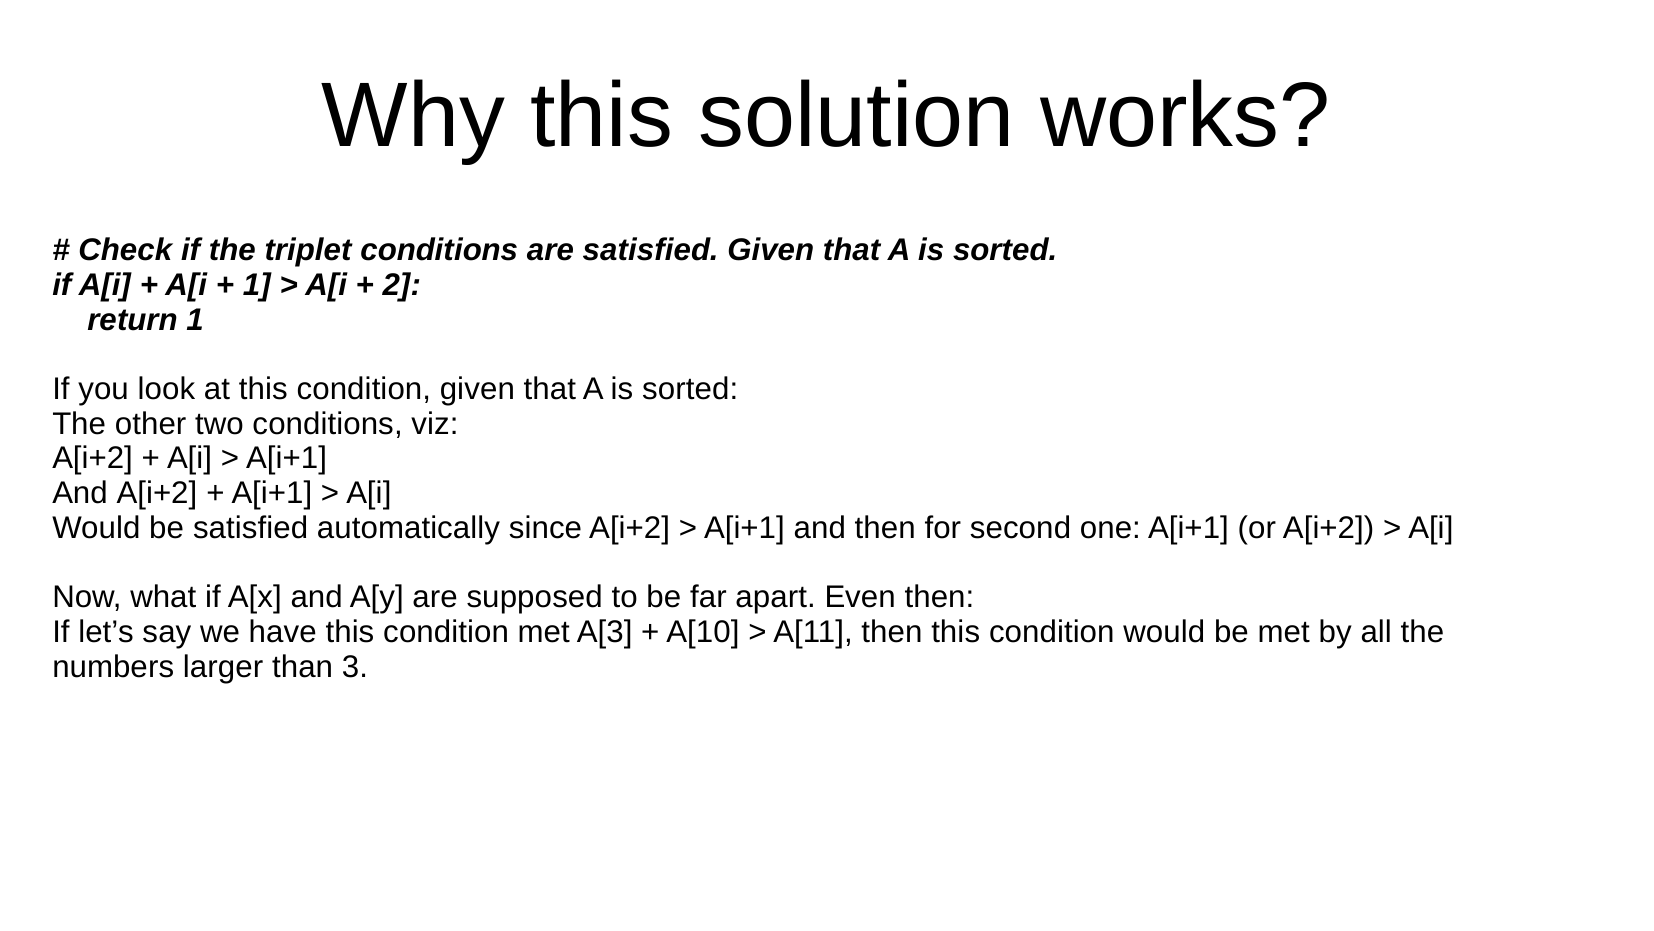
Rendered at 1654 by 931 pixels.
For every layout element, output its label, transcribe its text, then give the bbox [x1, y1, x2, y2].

text_box # Check if the triplet conditions are satisfied. Given that A is sorted. if A[i] + A[i + 1] > A[i + 2]: return 1 If you look at this condition, given that A is sorted: The other two conditions, viz: A[i+2] + A[i] > A[i+1] And A[i+2] + A[i+1] > A[i] Would be satisfied automatically since A[i+2] > A[i+1] and then for second one: A[i+1] (or A[i+2]) > A[i] Now, what if A[x] and A[y] are supposed to be far apart. Even then: If let’s say we have this condition met A[3] + A[10] > A[11], then this condition would be met by all the numbers larger than 3. [37, 225, 1501, 788]
title Why this solution works? [82, 37, 1571, 193]
